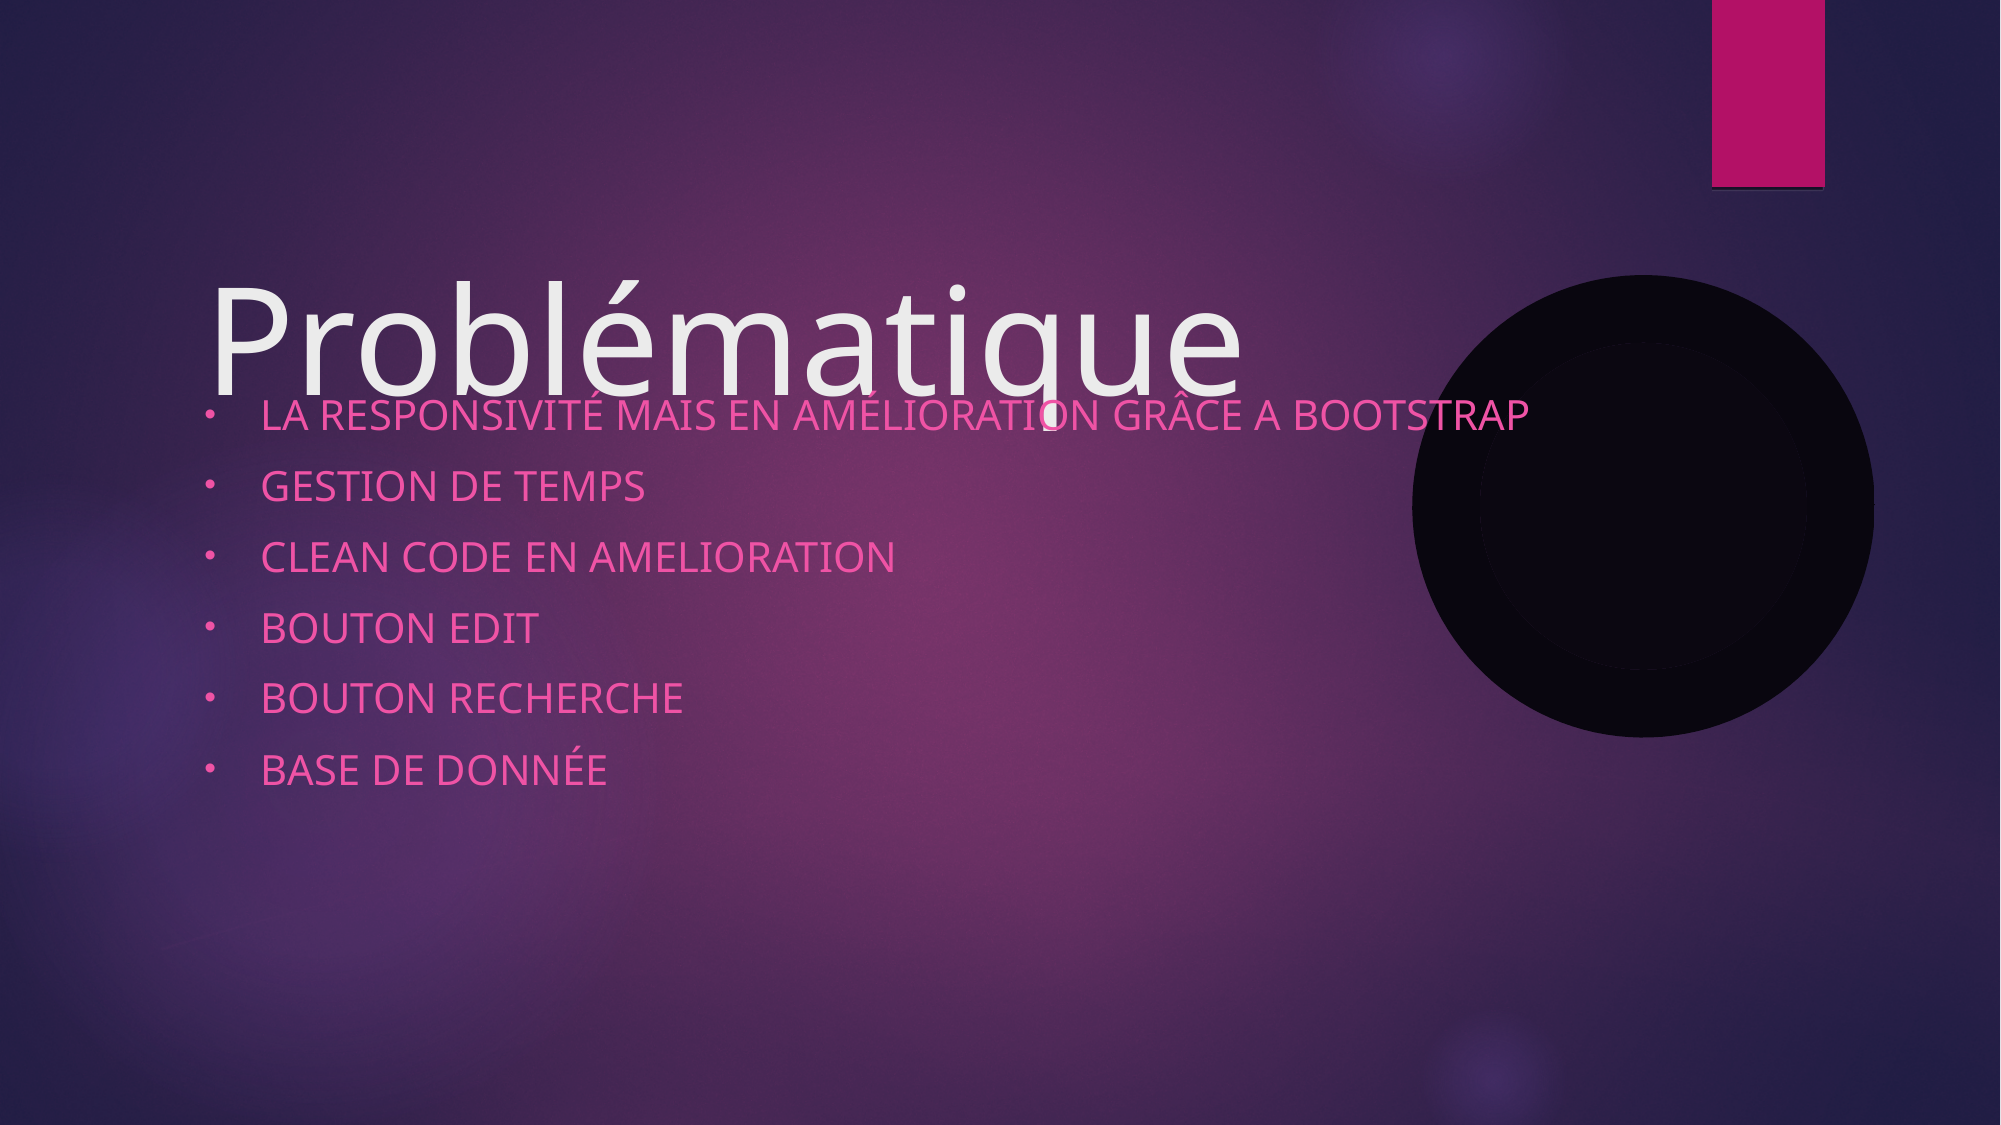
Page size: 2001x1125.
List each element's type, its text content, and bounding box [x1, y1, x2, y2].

title Problématique [189, 237, 1638, 379]
subtitle La responsivité mais en amélioration grâce a Bootstrap Gestion de temps Clean code en amelioration Bouton Edit Bouton Recherche Base de donnée [189, 381, 1638, 1036]
